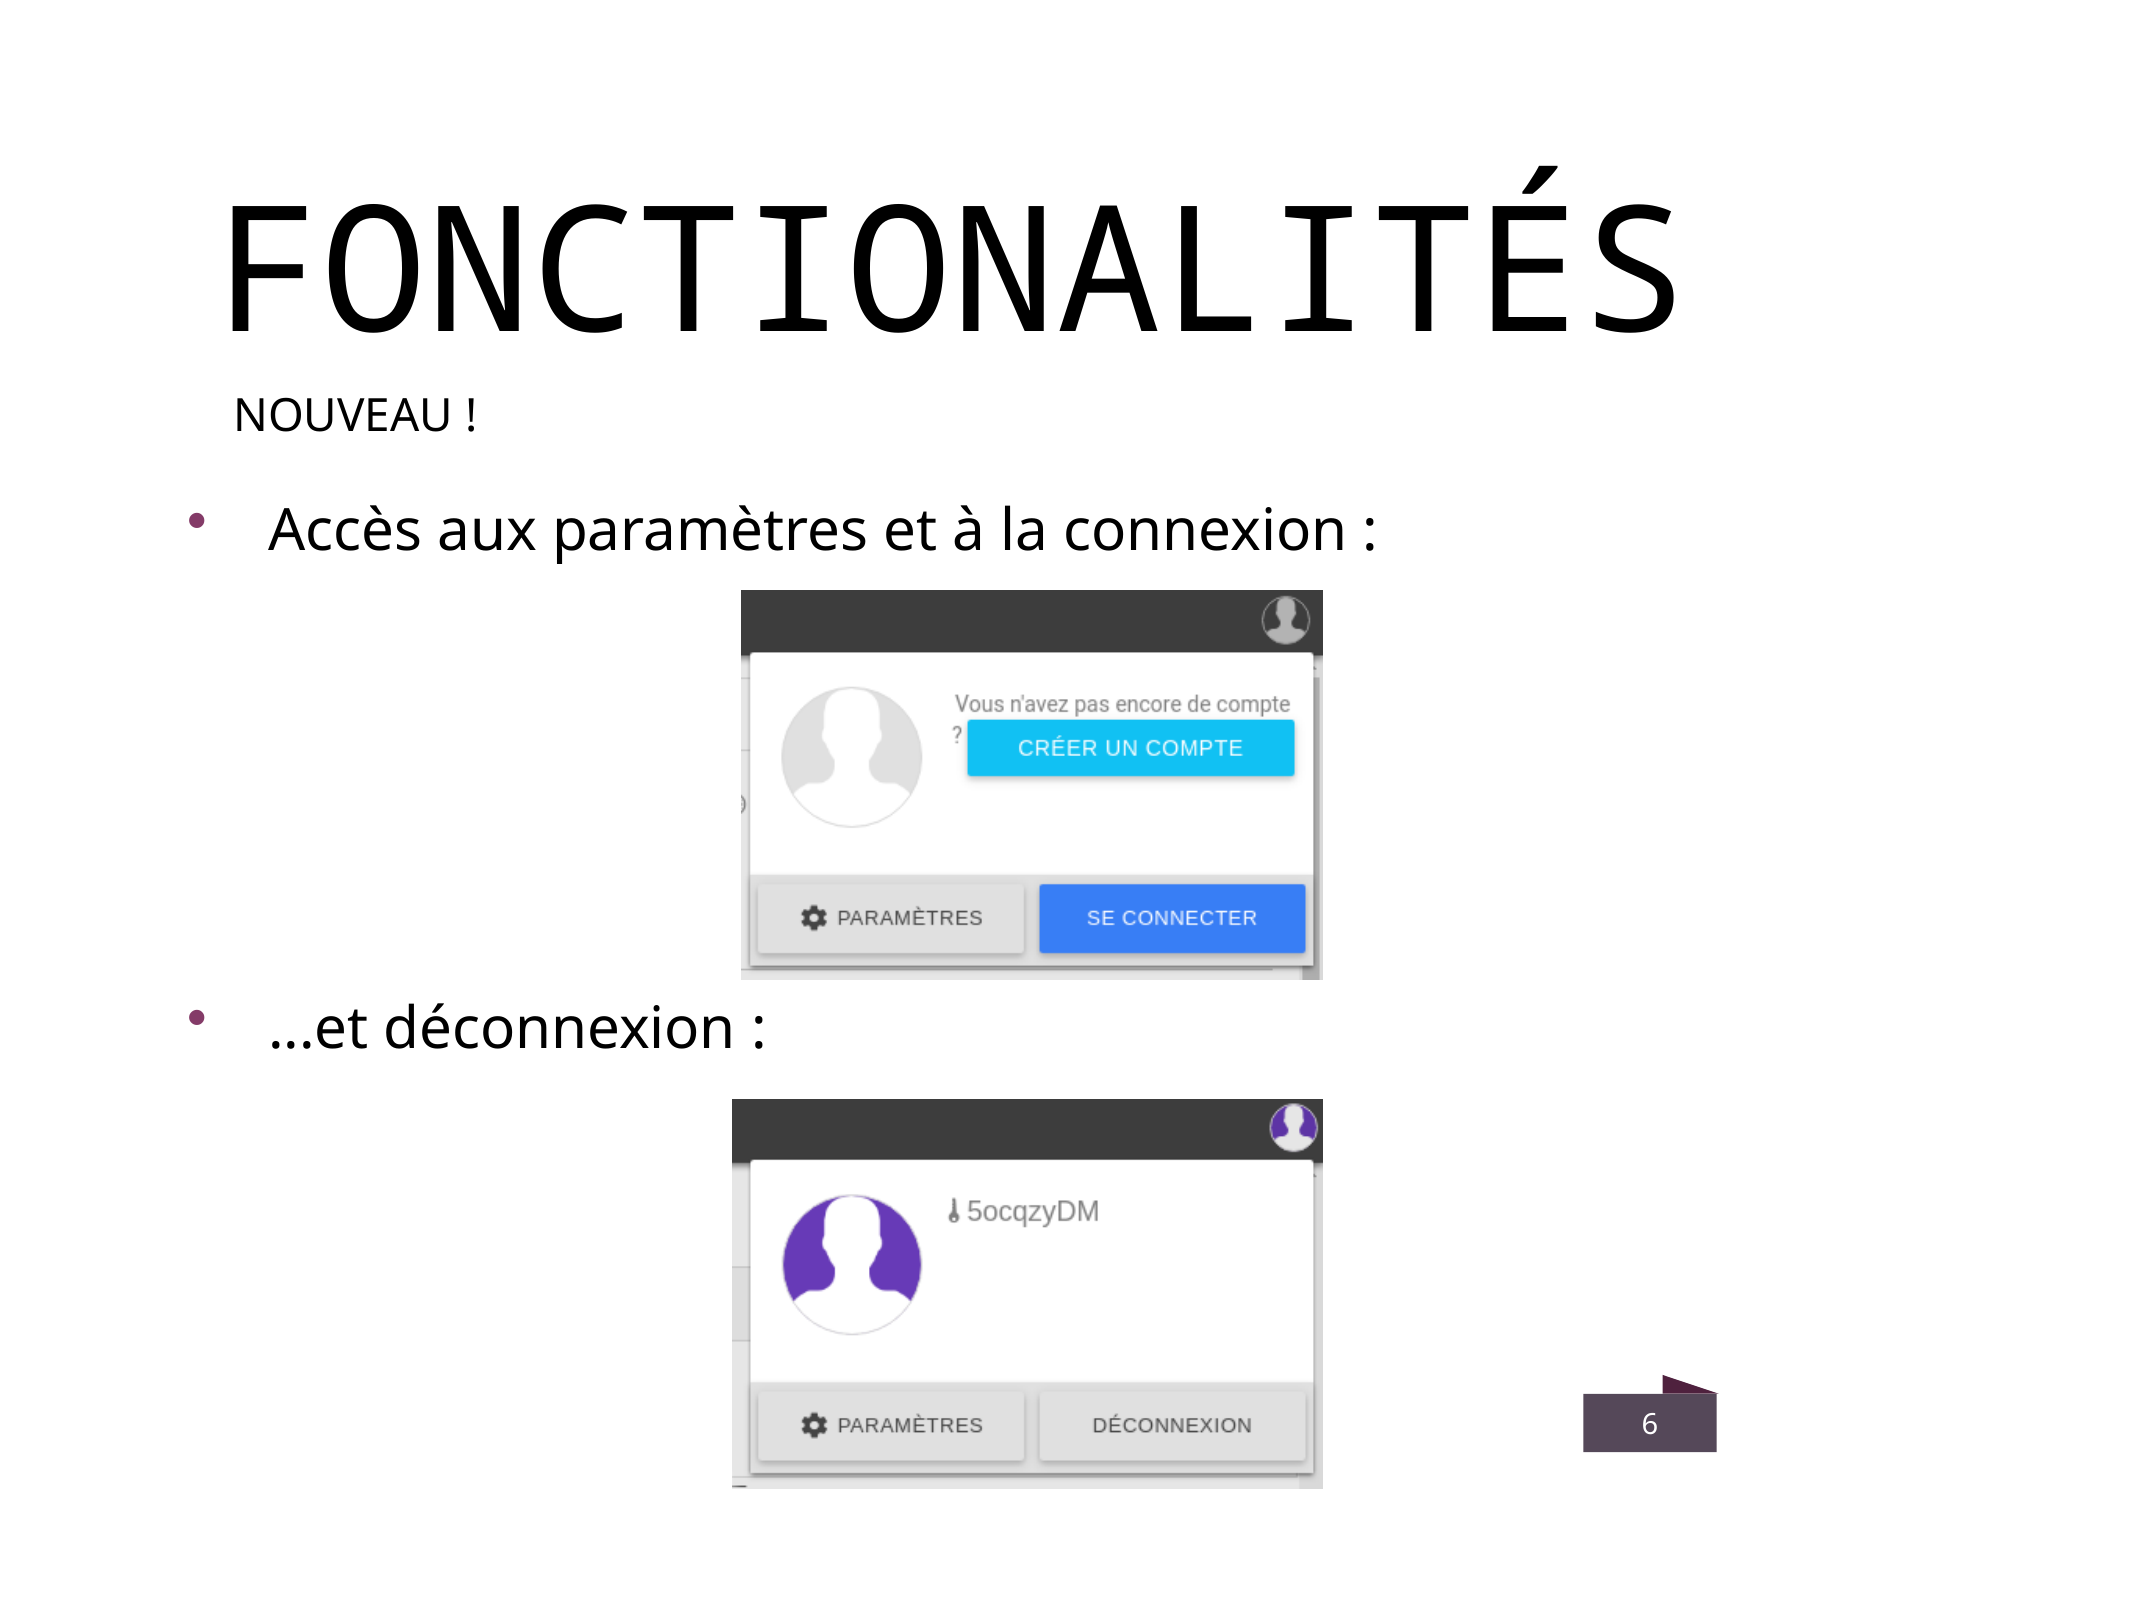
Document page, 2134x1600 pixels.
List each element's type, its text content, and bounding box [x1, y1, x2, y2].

list 6 [1583, 1393, 1717, 1453]
picture [732, 1099, 1323, 1489]
picture [741, 590, 1323, 980]
list Nouveau ! [225, 370, 1063, 457]
list Accès aux paramètres et à la connexion : ...et déconnexion : [126, 484, 2007, 1234]
title Fonctionalités [208, 120, 1925, 403]
